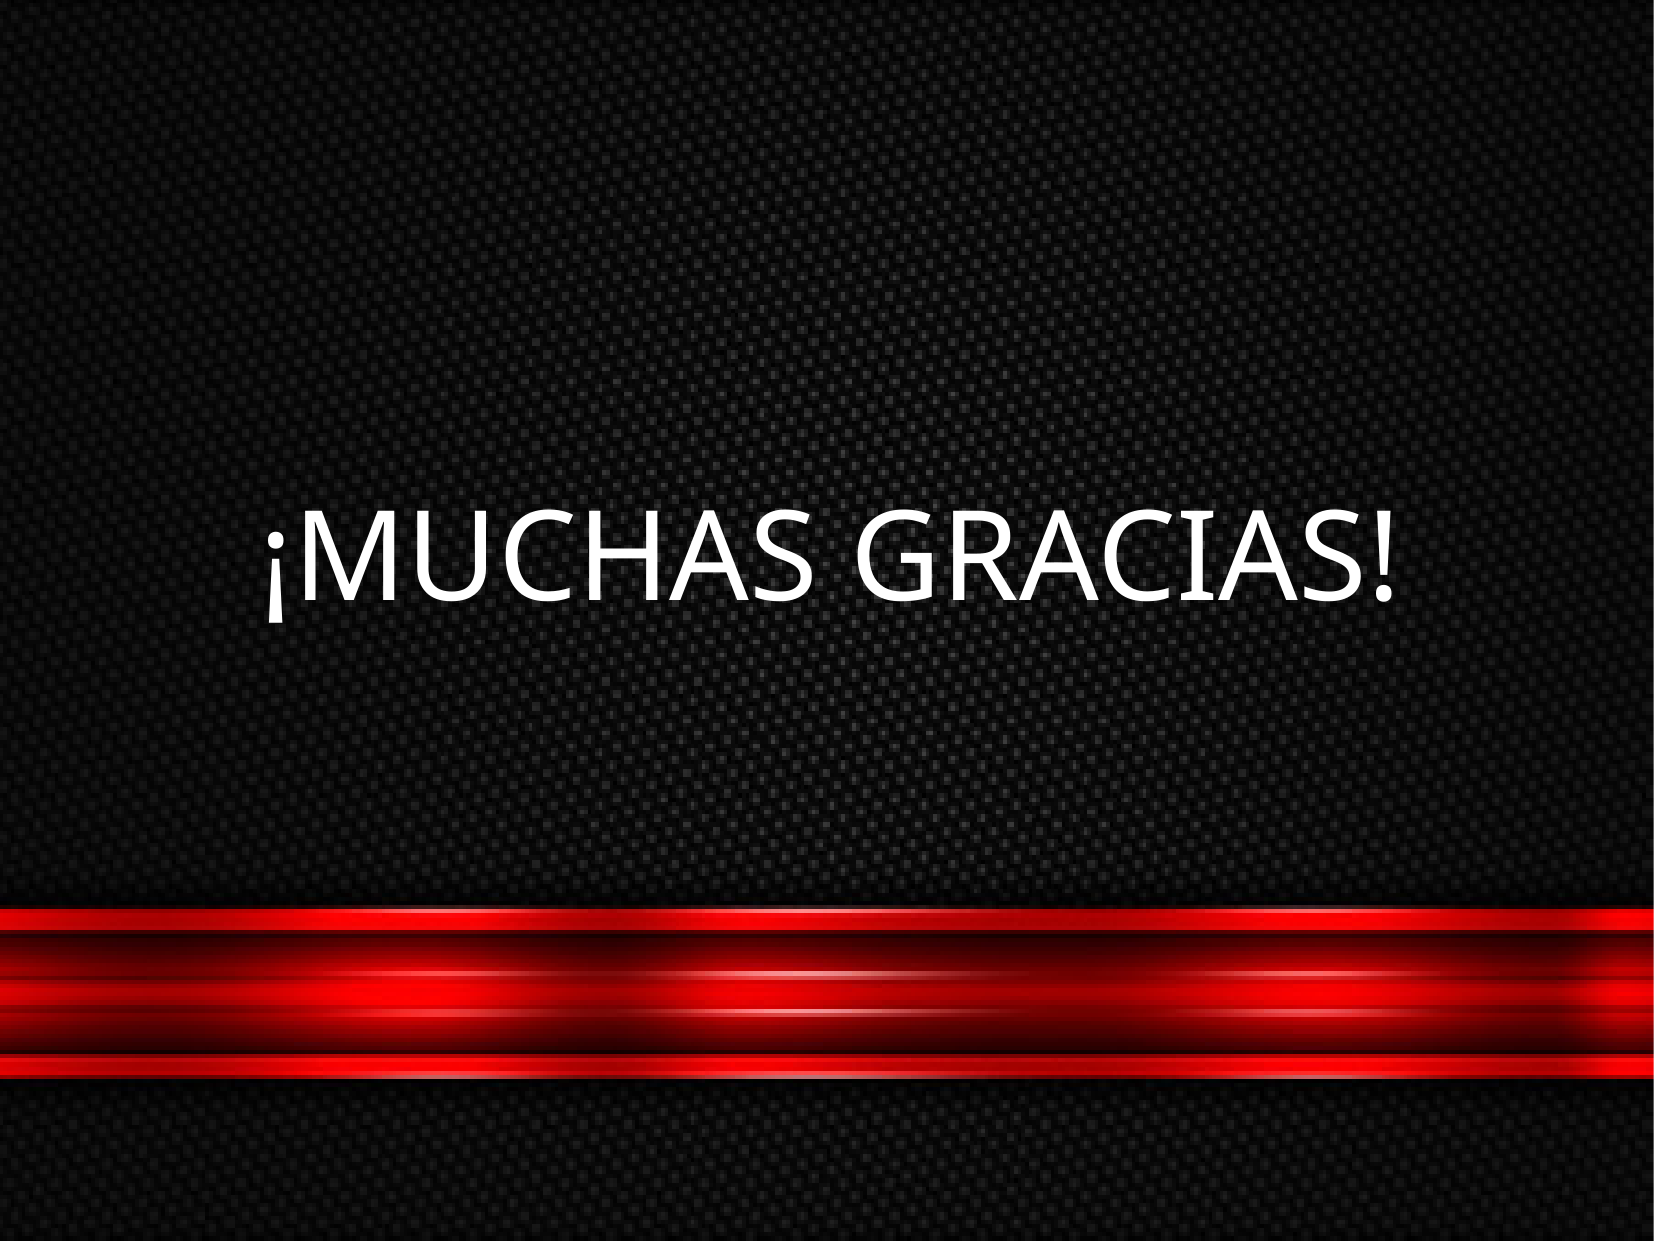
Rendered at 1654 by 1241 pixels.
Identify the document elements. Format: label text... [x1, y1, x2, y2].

picture [0, 0, 1654, 1241]
title ¡MUCHAS GRACIAS! [86, 448, 1575, 656]
